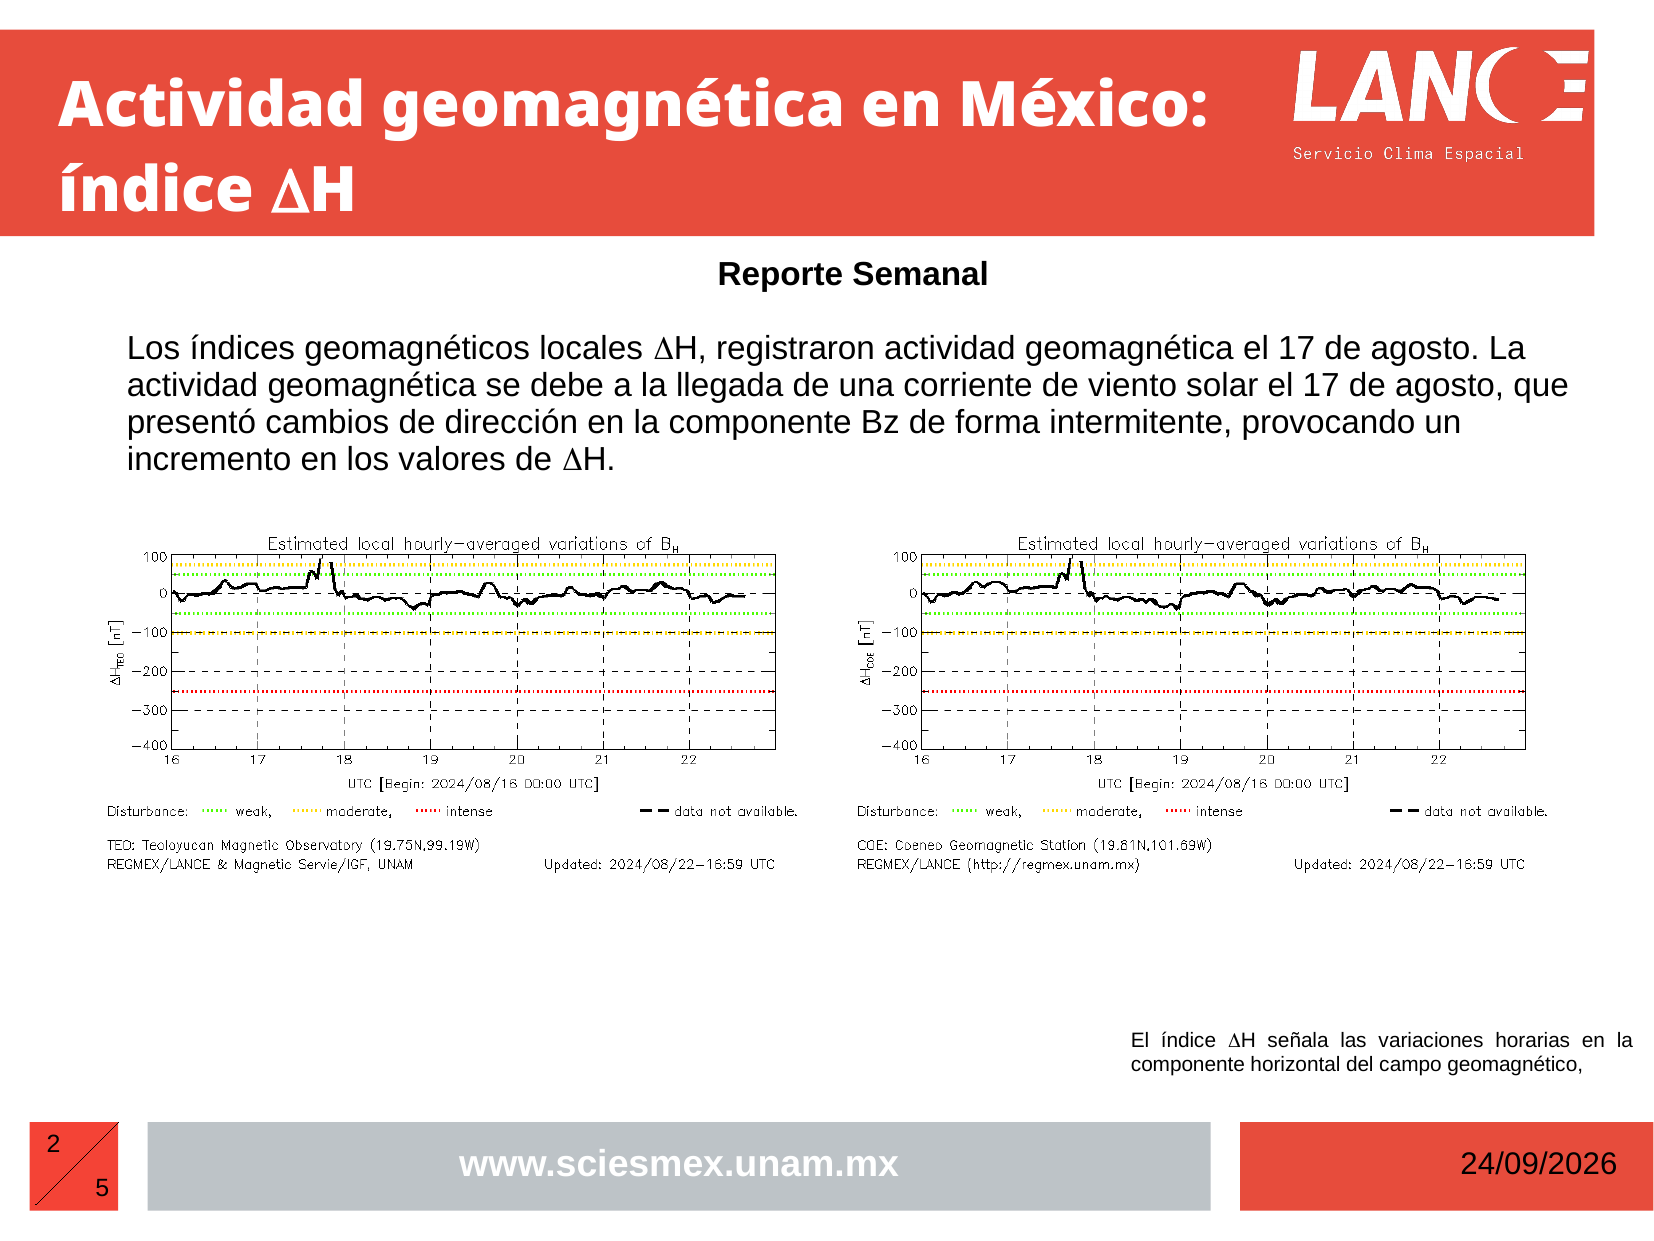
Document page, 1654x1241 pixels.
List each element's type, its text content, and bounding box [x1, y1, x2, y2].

picture [850, 519, 1560, 875]
title Actividad geomagnética en México: índice DH [59, 59, 1312, 207]
picture [1293, 47, 1589, 162]
text_box El índice DH señala las variaciones horarias en la componente horizontal del campo geomagnético, [1116, 1021, 1648, 1084]
text_box <número> [31, 1122, 176, 1170]
text_box Reporte Semanal Los índices geomagnéticos locales DH, registraron actividad geomagnética el 17 de agosto. La actividad geomagnética se debe a la llegada de una corriente de viento solar el 17 de agosto, que presentó cambios de dirección en la componente Bz de forma intermitente, provocando un incremento en los valores de DH. [112, 248, 1595, 708]
text_box 5 [35, 1151, 125, 1209]
text_box 22/08/2024 [1424, 1122, 1654, 1205]
text_box www.sciesmex.unam.mx [153, 1122, 1205, 1205]
picture [100, 519, 810, 875]
